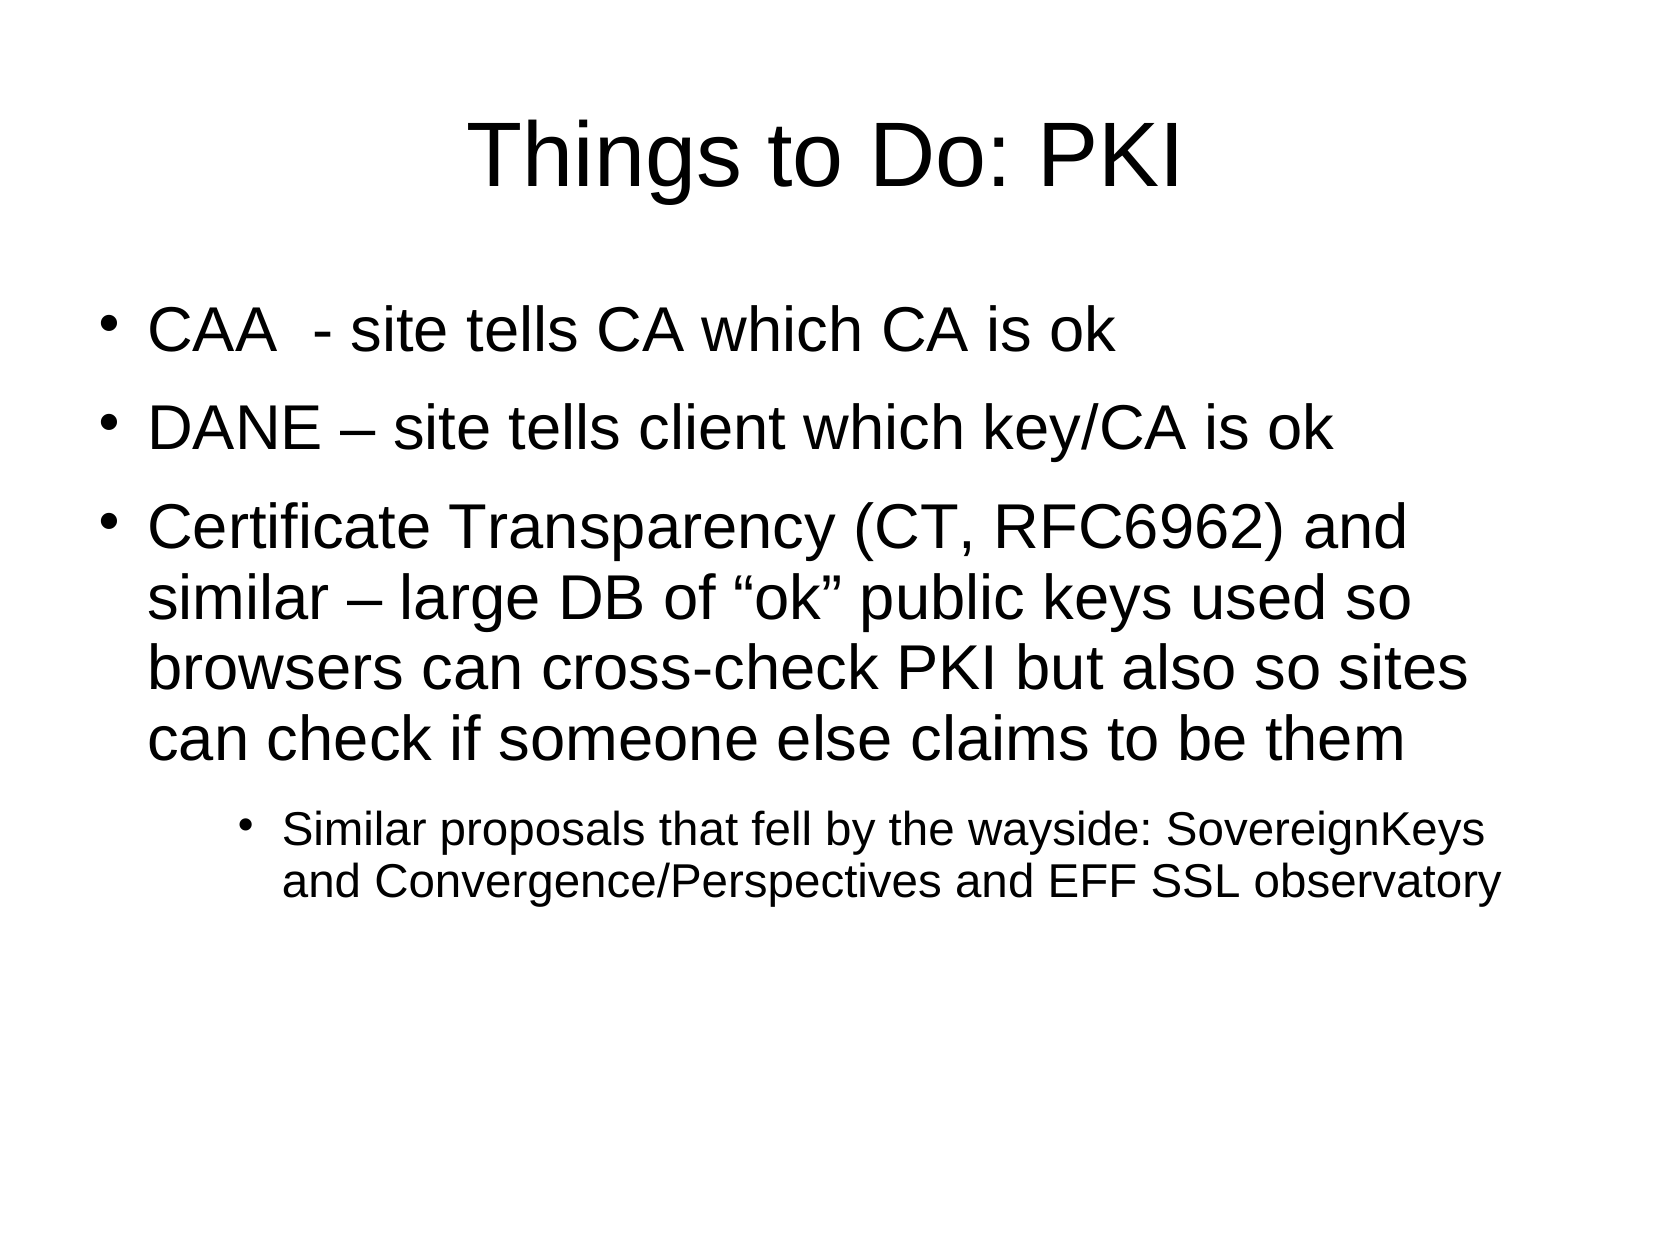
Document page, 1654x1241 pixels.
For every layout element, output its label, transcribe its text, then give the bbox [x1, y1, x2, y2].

list CAA - site tells CA which CA is ok DANE – site tells client which key/CA is ok Certificate Transparency (CT, RFC6962) and similar – large DB of “ok” public keys used so browsers can cross-check PKI but also so sites can check if someone else claims to be them Similar proposals that fell by the wayside: SovereignKeys and Convergence/Perspectives and EFF SSL observatory [82, 290, 1538, 1010]
title Things to Do: PKI [82, 49, 1571, 257]
